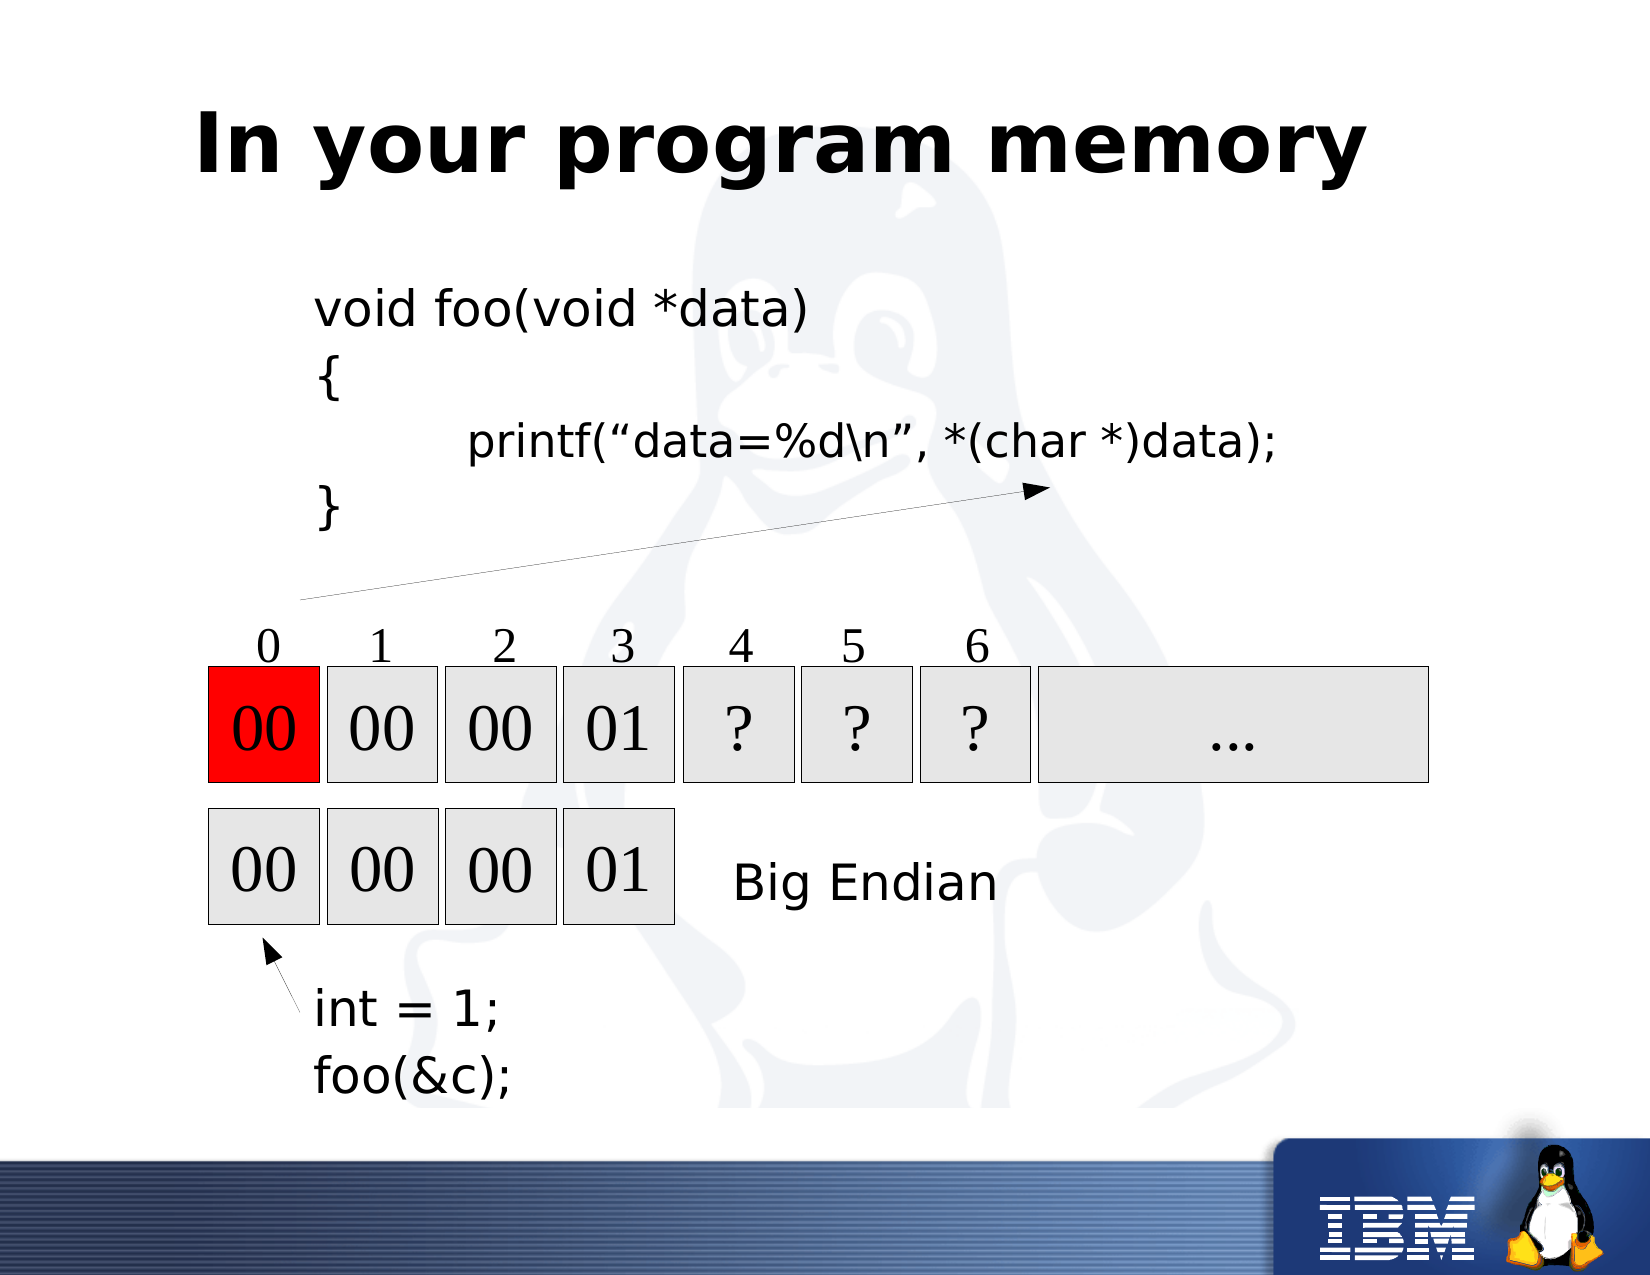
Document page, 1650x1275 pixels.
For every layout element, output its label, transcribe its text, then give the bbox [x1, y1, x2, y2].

text_box 5 [840, 613, 866, 666]
text_box ? [683, 666, 795, 783]
text_box ? [801, 666, 913, 783]
text_box Big Endian [732, 848, 1000, 908]
text_box 00 [327, 666, 438, 783]
text_box 01 [563, 666, 675, 783]
text_box 2 [492, 613, 518, 666]
text_box ... [1038, 666, 1429, 783]
text_box 00 [445, 808, 557, 925]
text_box 4 [728, 613, 754, 666]
text_box 01 [563, 808, 675, 925]
text_box 6 [964, 613, 990, 666]
text_box 1 [368, 613, 394, 666]
text_box ? [920, 666, 1031, 783]
text_box 00 [327, 808, 439, 925]
title In your program memory [76, 76, 1457, 211]
list void foo(void *data) { printf(“data=%d\n”, *(char *)data); } int = 1; foo(&c); [76, 279, 1457, 1171]
text_box 00 [208, 666, 320, 783]
text_box 00 [445, 666, 557, 783]
text_box 3 [610, 613, 636, 666]
text_box 00 [208, 808, 320, 925]
text_box 0 [256, 613, 282, 666]
